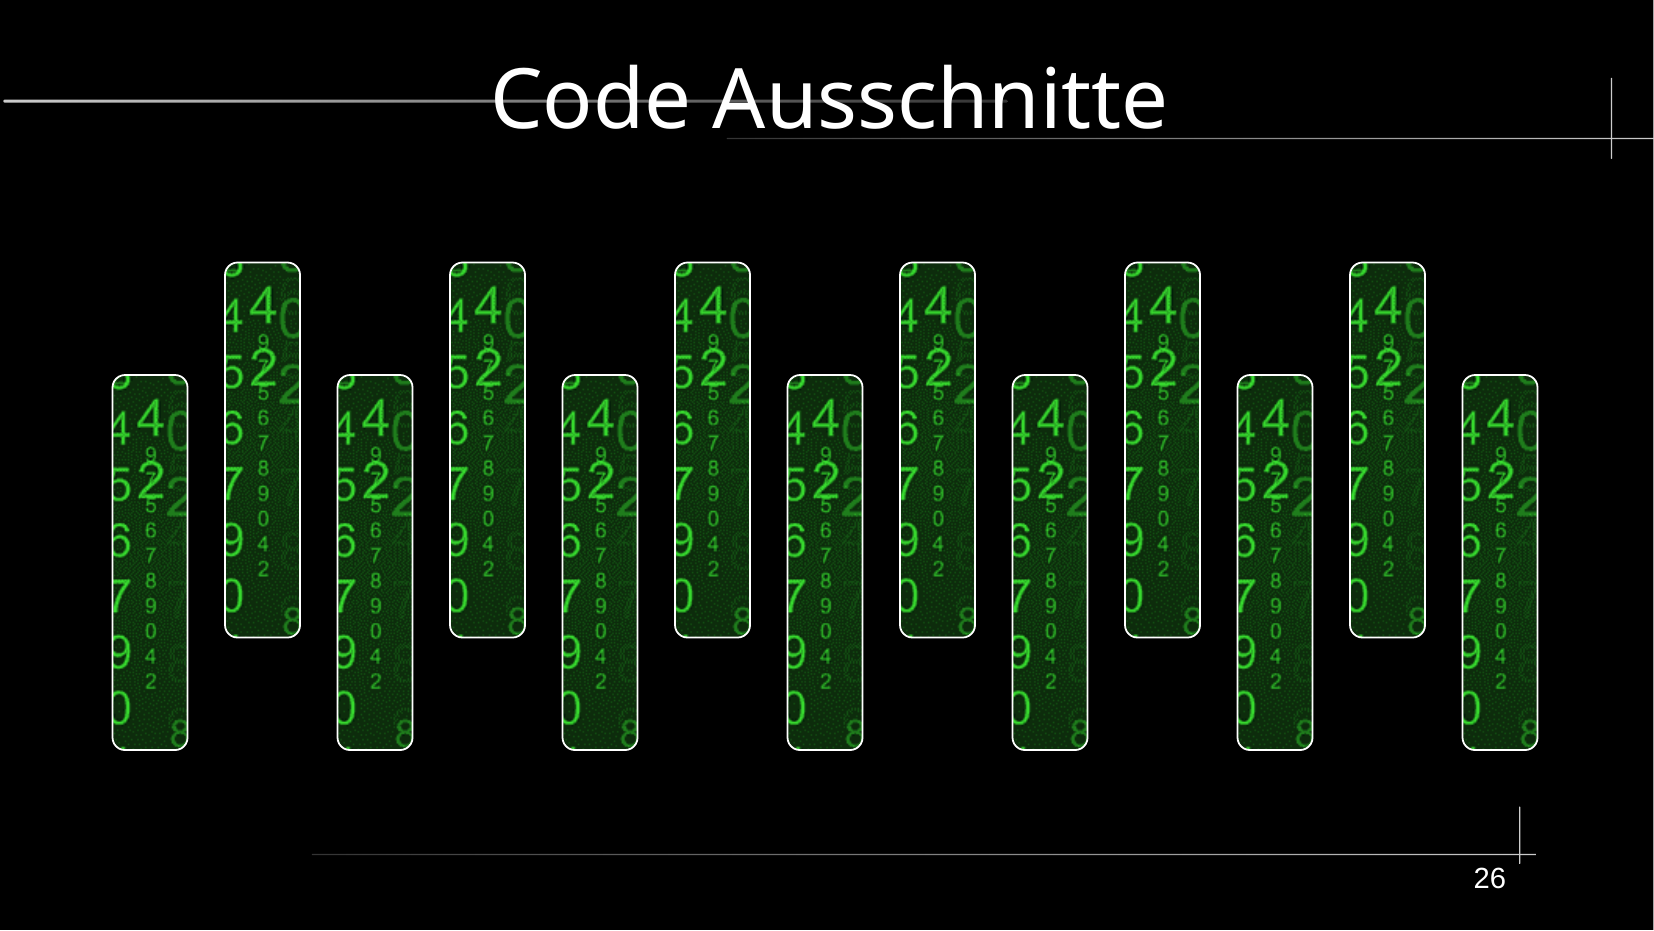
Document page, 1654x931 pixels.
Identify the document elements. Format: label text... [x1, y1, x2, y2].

text_box [450, 262, 526, 638]
text_box [1350, 262, 1426, 638]
text_box [112, 375, 188, 751]
text_box [1125, 262, 1201, 638]
text_box [225, 262, 301, 638]
text_box [787, 375, 863, 751]
text_box [900, 262, 976, 638]
text_box [562, 375, 638, 751]
text_box [1237, 375, 1313, 751]
subtitle Code Ausschnitte [47, 0, 1613, 343]
text_box [675, 262, 751, 638]
text_box [1462, 375, 1538, 751]
text_box [1012, 375, 1088, 751]
text_box [337, 375, 413, 751]
